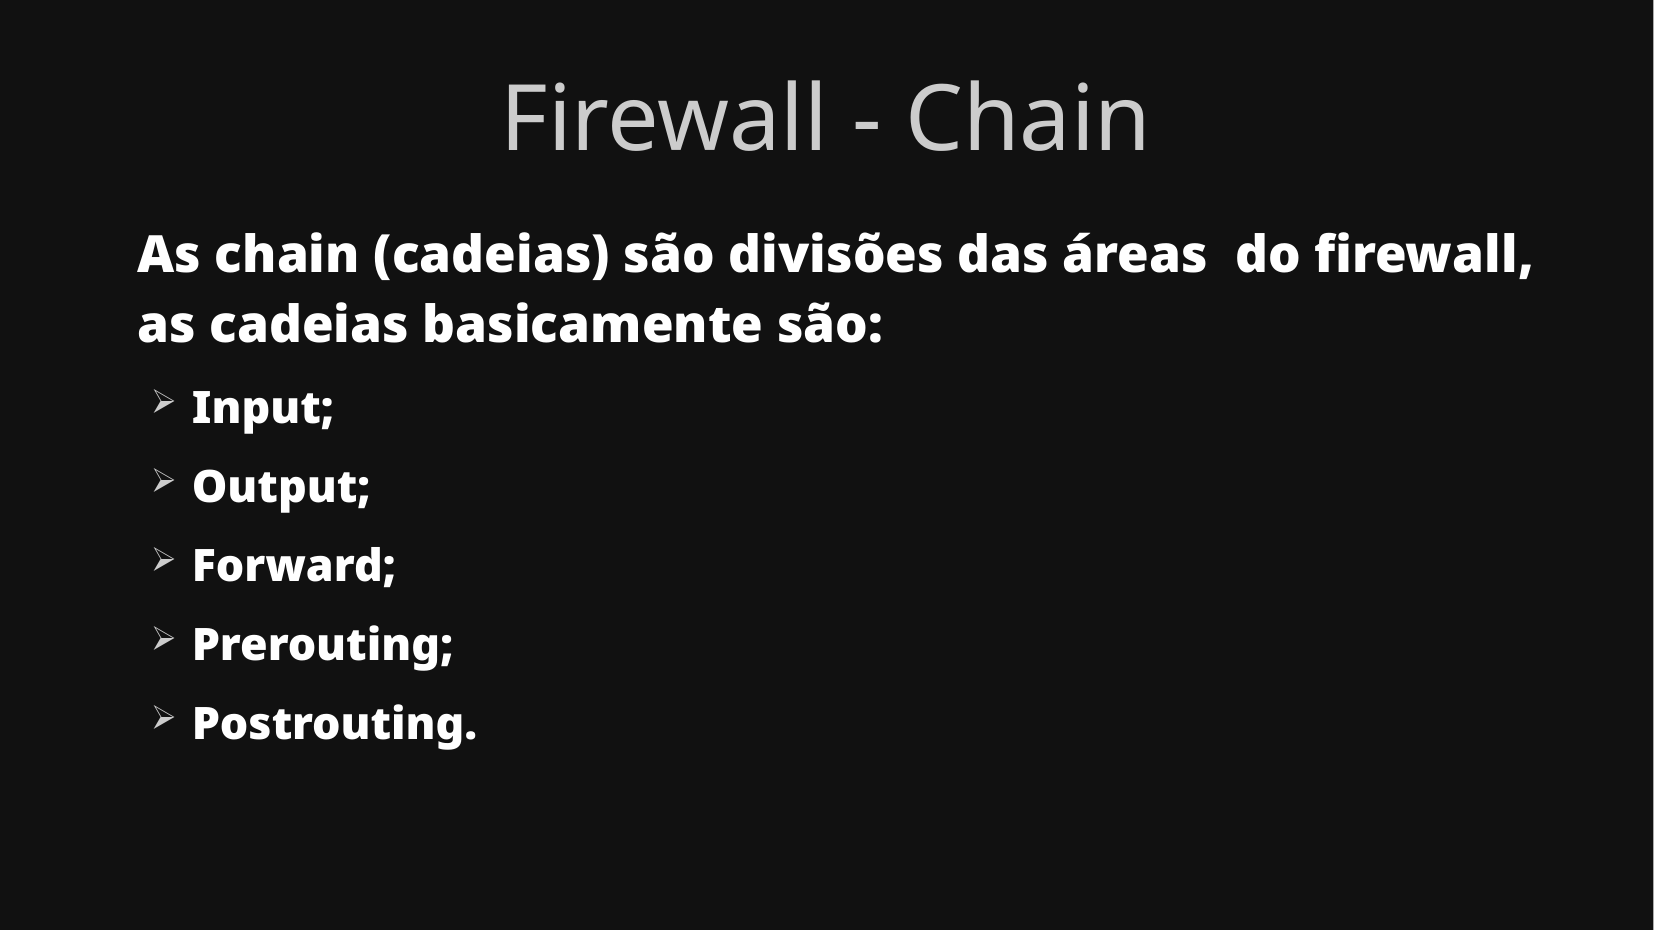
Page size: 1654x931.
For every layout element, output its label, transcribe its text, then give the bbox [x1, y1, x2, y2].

list As chain (cadeias) são divisões das áreas do firewall, as cadeias basicamente são: Input; Output; Forward; Prerouting; Postrouting. [82, 217, 1571, 758]
title Firewall - Chain [82, 37, 1571, 193]
